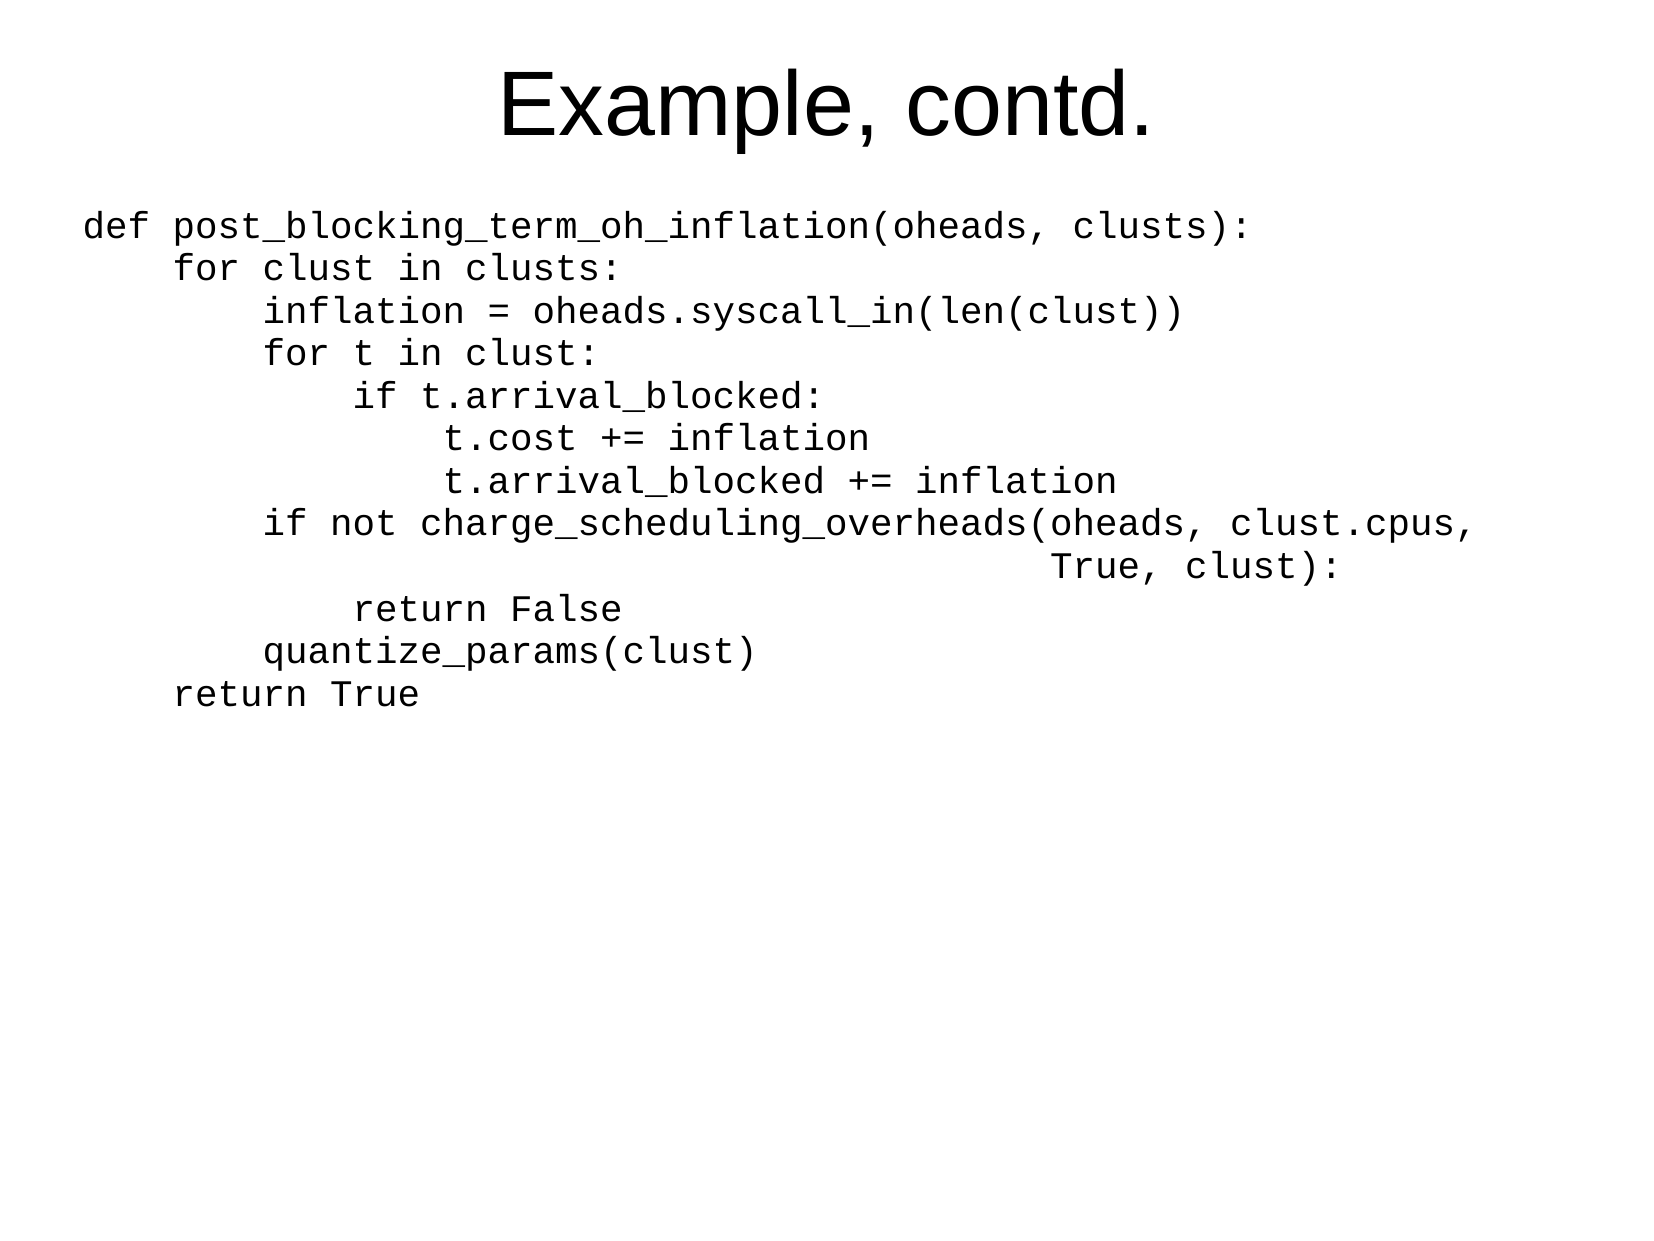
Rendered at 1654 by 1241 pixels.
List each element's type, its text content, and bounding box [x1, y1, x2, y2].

title Example, contd. [82, 0, 1571, 207]
list def post_blocking_term_oh_inflation(oheads, clusts): for clust in clusts: inflation = oheads.syscall_in(len(clust)) for t in clust: if t.arrival_blocked: t.cost += inflation t.arrival_blocked += inflation if not charge_scheduling_overheads(oheads, clust.cpus, True, clust): return False quantize_params(clust) return True [82, 207, 1571, 1216]
